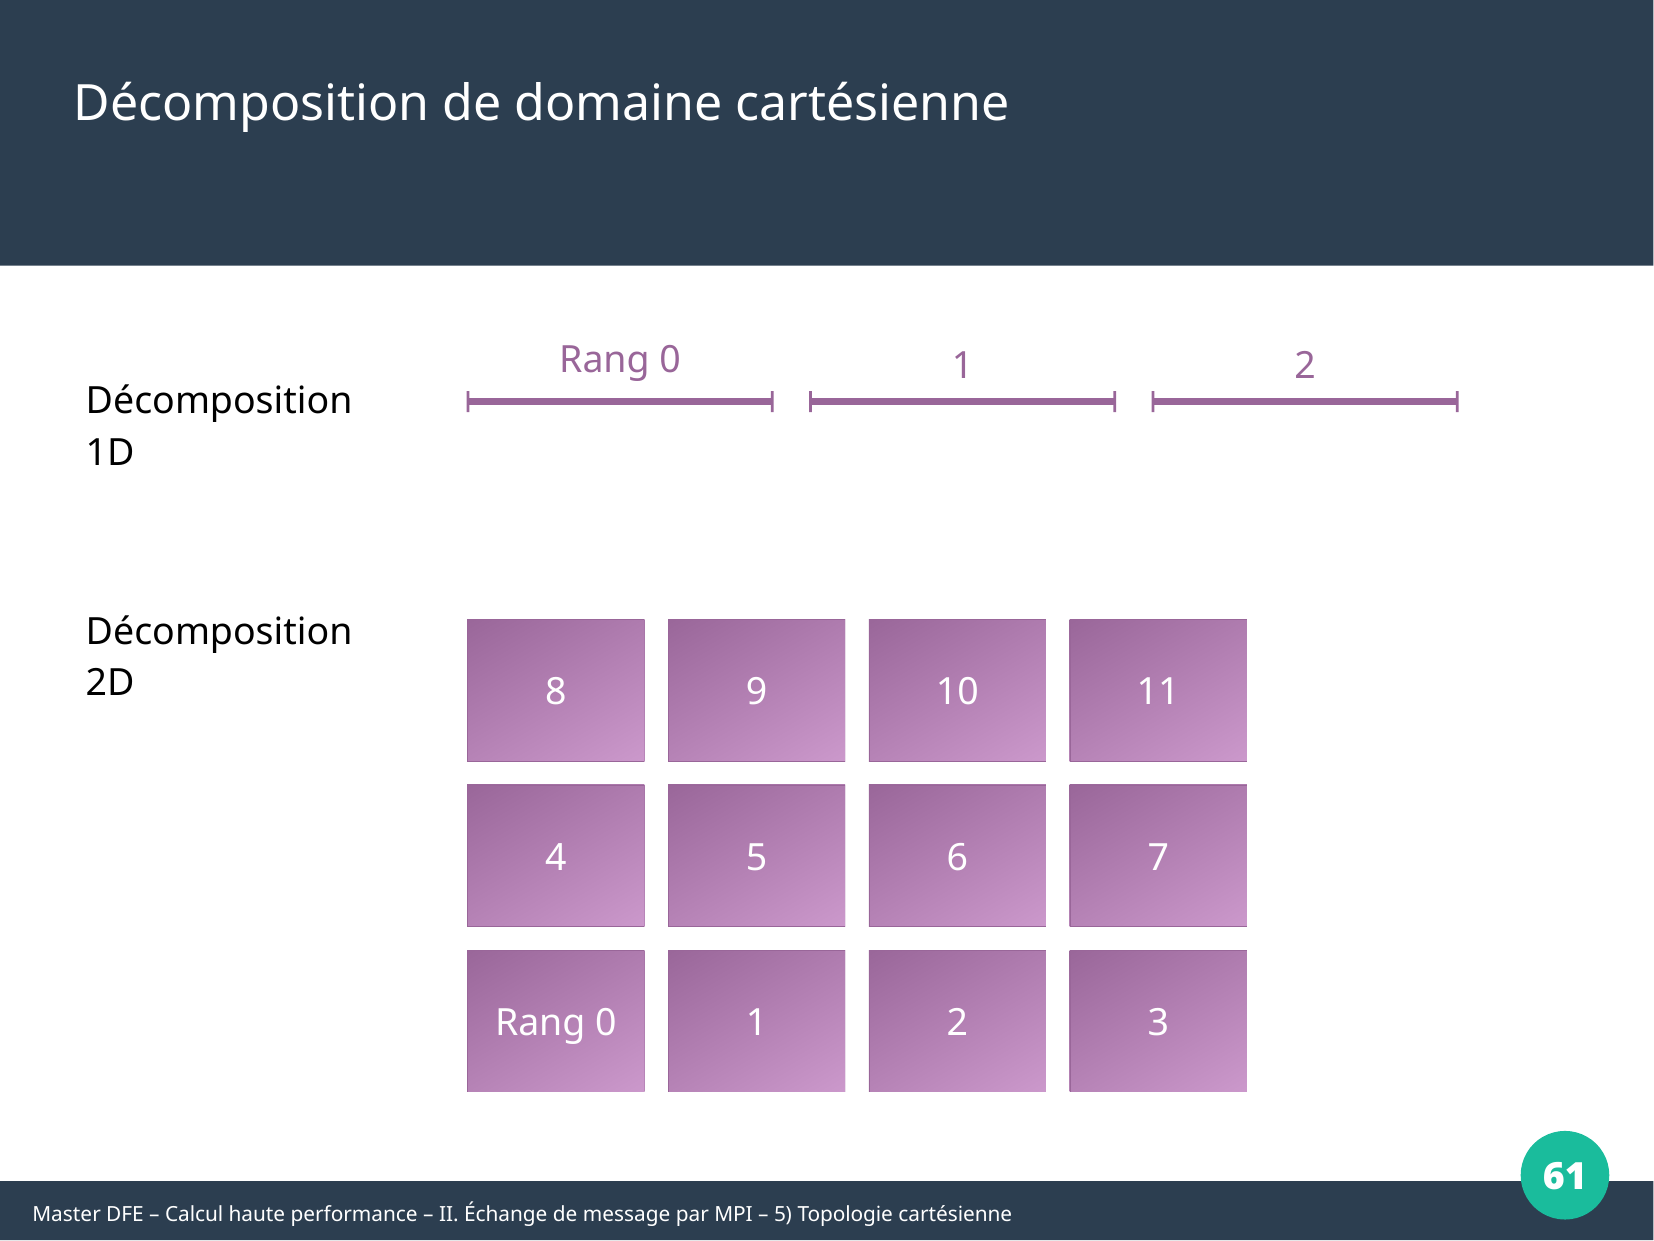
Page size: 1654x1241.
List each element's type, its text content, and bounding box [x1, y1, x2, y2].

text_box 2 [1157, 330, 1453, 419]
text_box 9 [668, 619, 846, 762]
text_box 3 [1069, 950, 1247, 1092]
text_box 4 [467, 784, 645, 927]
text_box 7 [1069, 784, 1247, 927]
text_box 1 [814, 330, 1111, 419]
text_box Rang 0 [467, 950, 645, 1092]
text_box Rang 0 [472, 325, 768, 414]
text_box 10 [868, 619, 1046, 762]
text_box Master DFE – Calcul haute performance – II. Échange de message par MPI – 5) Topologie cartésienne [17, 1191, 1436, 1235]
text_box 1 [668, 950, 846, 1092]
text_box Décomposition de domaine cartésienne [59, 59, 1477, 187]
text_box 2 [868, 950, 1046, 1092]
text_box 8 [467, 619, 645, 762]
text_box 6 [868, 784, 1046, 927]
text_box 5 [668, 784, 846, 927]
text_box 11 [1069, 619, 1247, 762]
text_box Décomposition 1D [70, 366, 426, 455]
text_box Décomposition 2D [70, 597, 426, 686]
